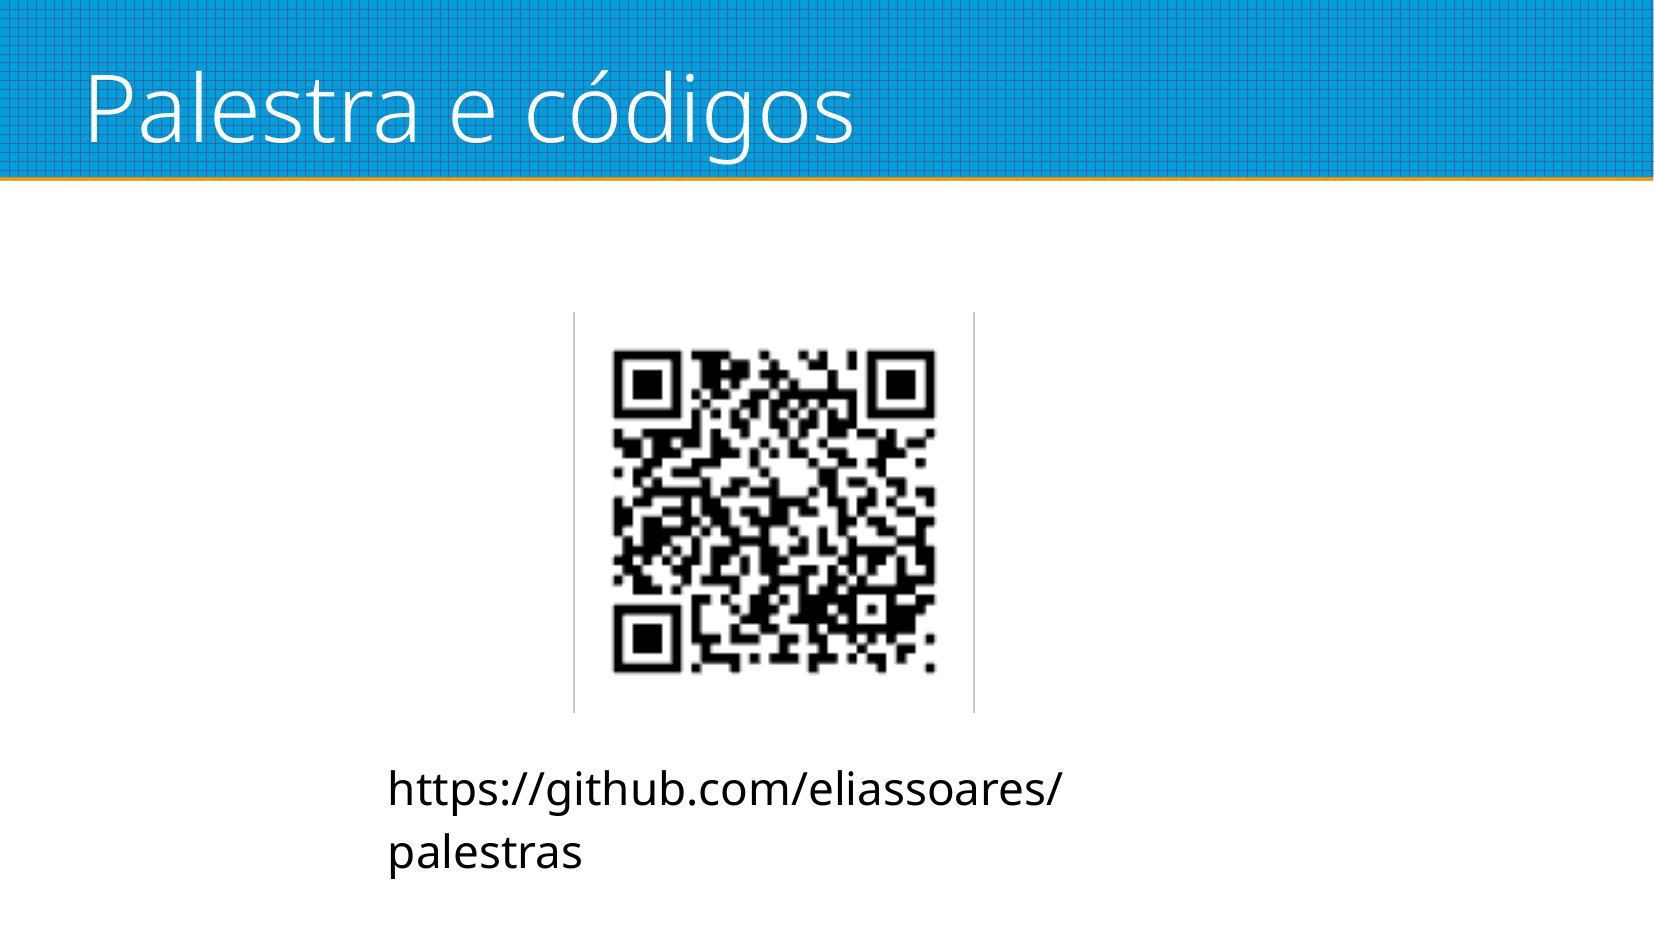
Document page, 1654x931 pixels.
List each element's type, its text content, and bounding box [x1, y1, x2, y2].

picture [375, 312, 1175, 713]
text_box https://github.com/eliassoares/palestras [382, 787, 1201, 851]
title Palestra e códigos [82, 14, 1571, 171]
